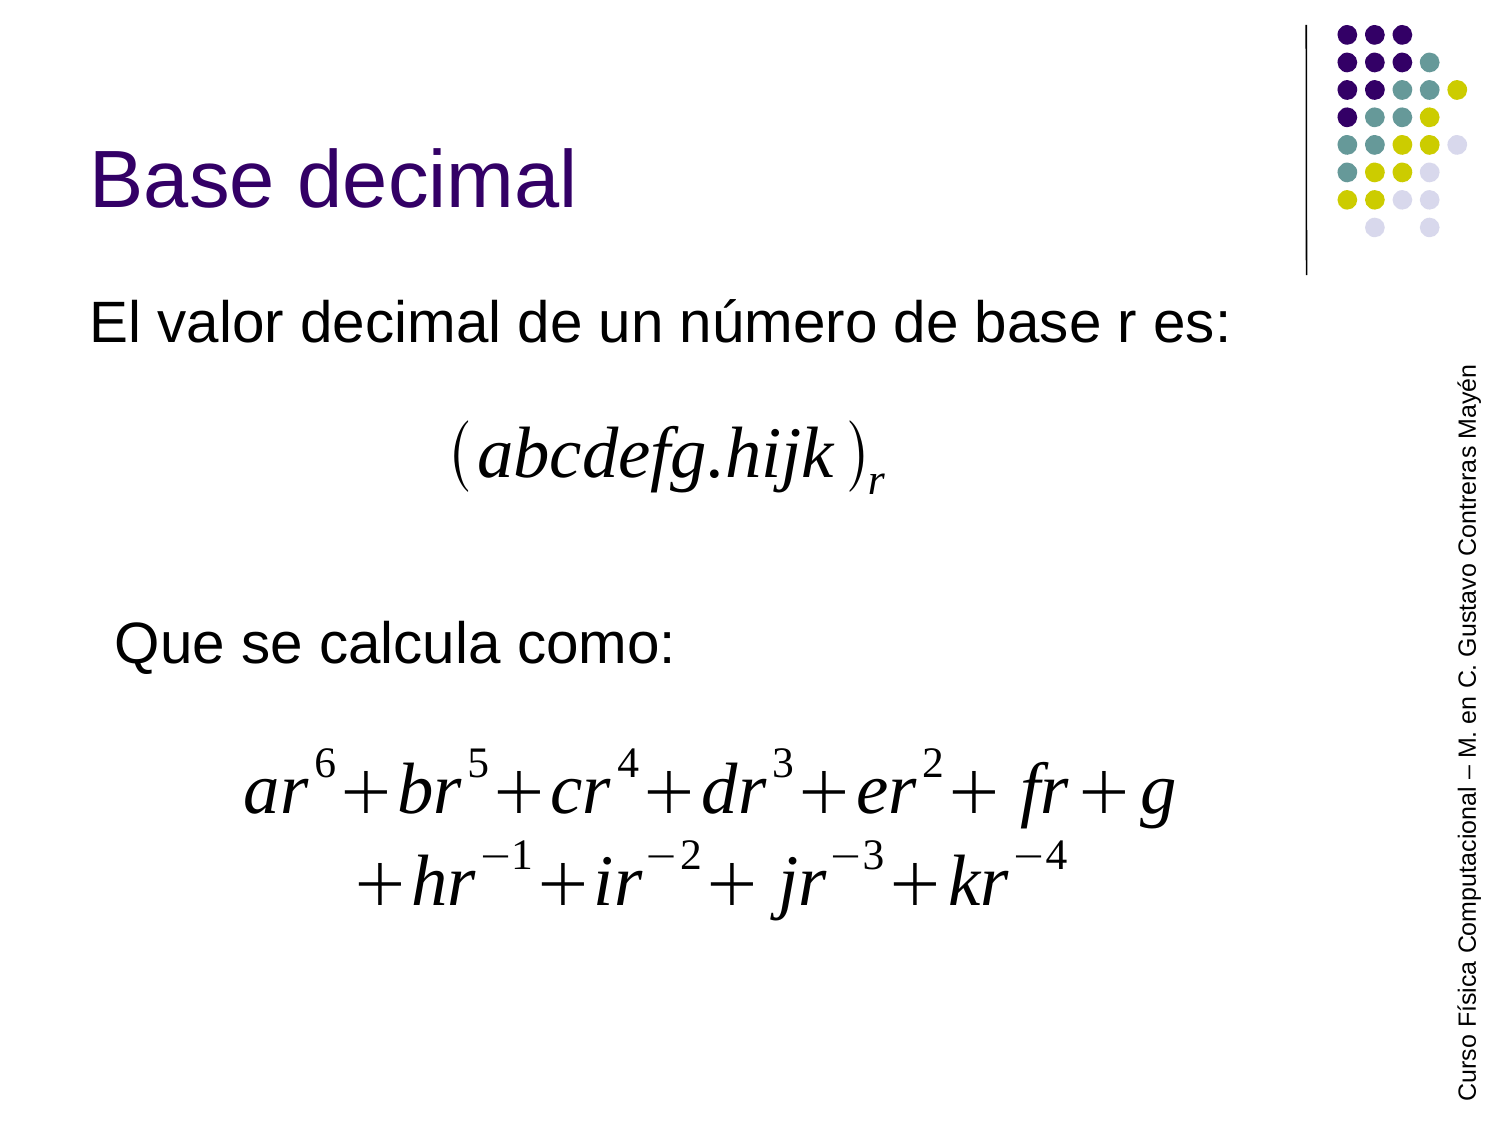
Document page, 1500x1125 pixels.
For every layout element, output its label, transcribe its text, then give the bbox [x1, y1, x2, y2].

chart [236, 738, 1183, 922]
list El valor decimal de un número de base r es: [74, 282, 1412, 1006]
text_box Que se calcula como: [100, 597, 1413, 749]
chart [442, 413, 891, 506]
title Base decimal [74, 20, 1313, 233]
